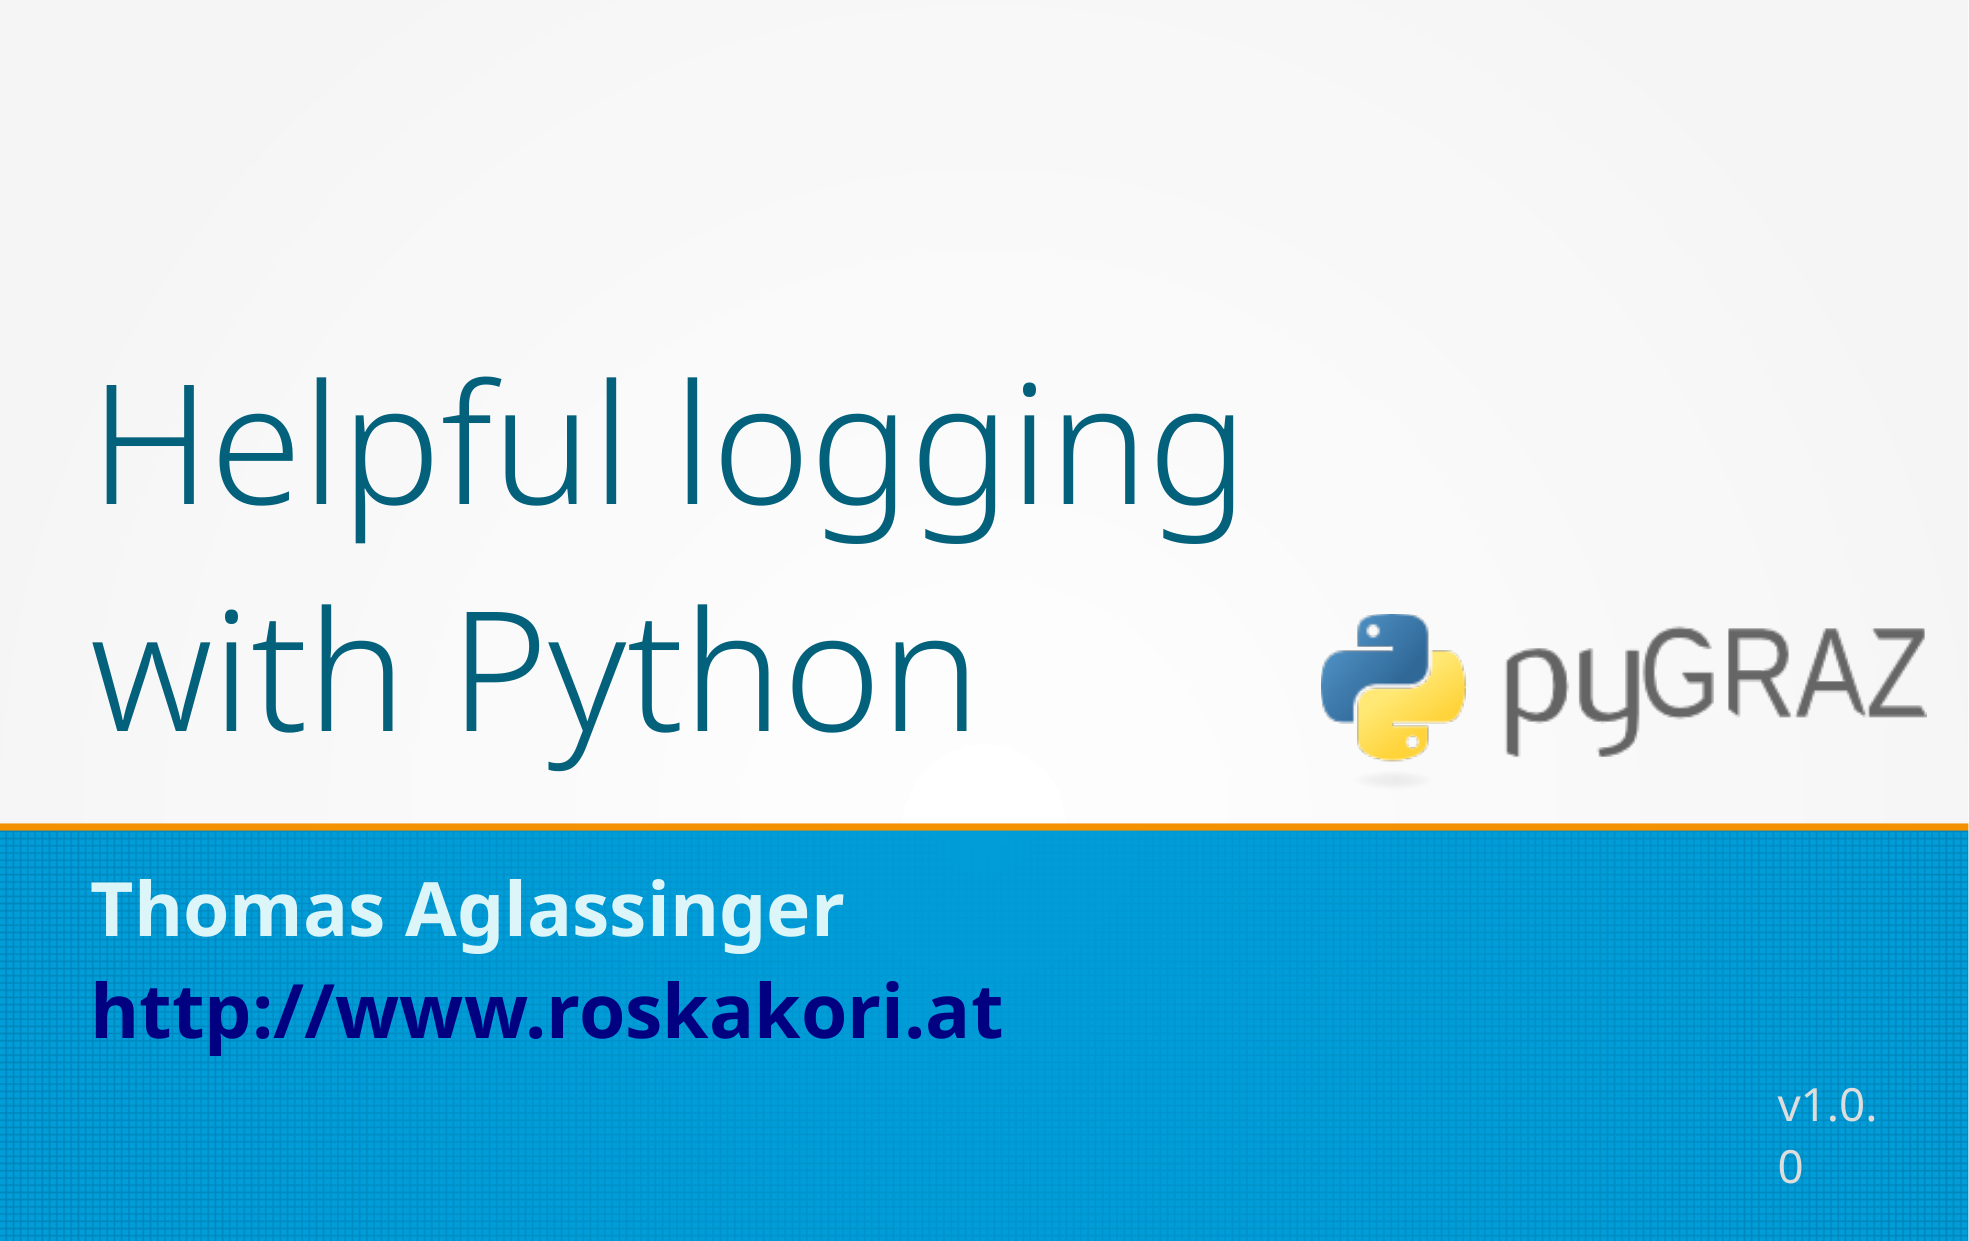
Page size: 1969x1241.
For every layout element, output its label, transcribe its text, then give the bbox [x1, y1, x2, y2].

text_box v1.0.0 [1771, 1100, 1897, 1170]
title Helpful logging with Python [90, 49, 1862, 781]
subtitle Thomas Aglassinger http://www.roskakori.at [90, 855, 1861, 1111]
picture [0, 0, 1969, 830]
